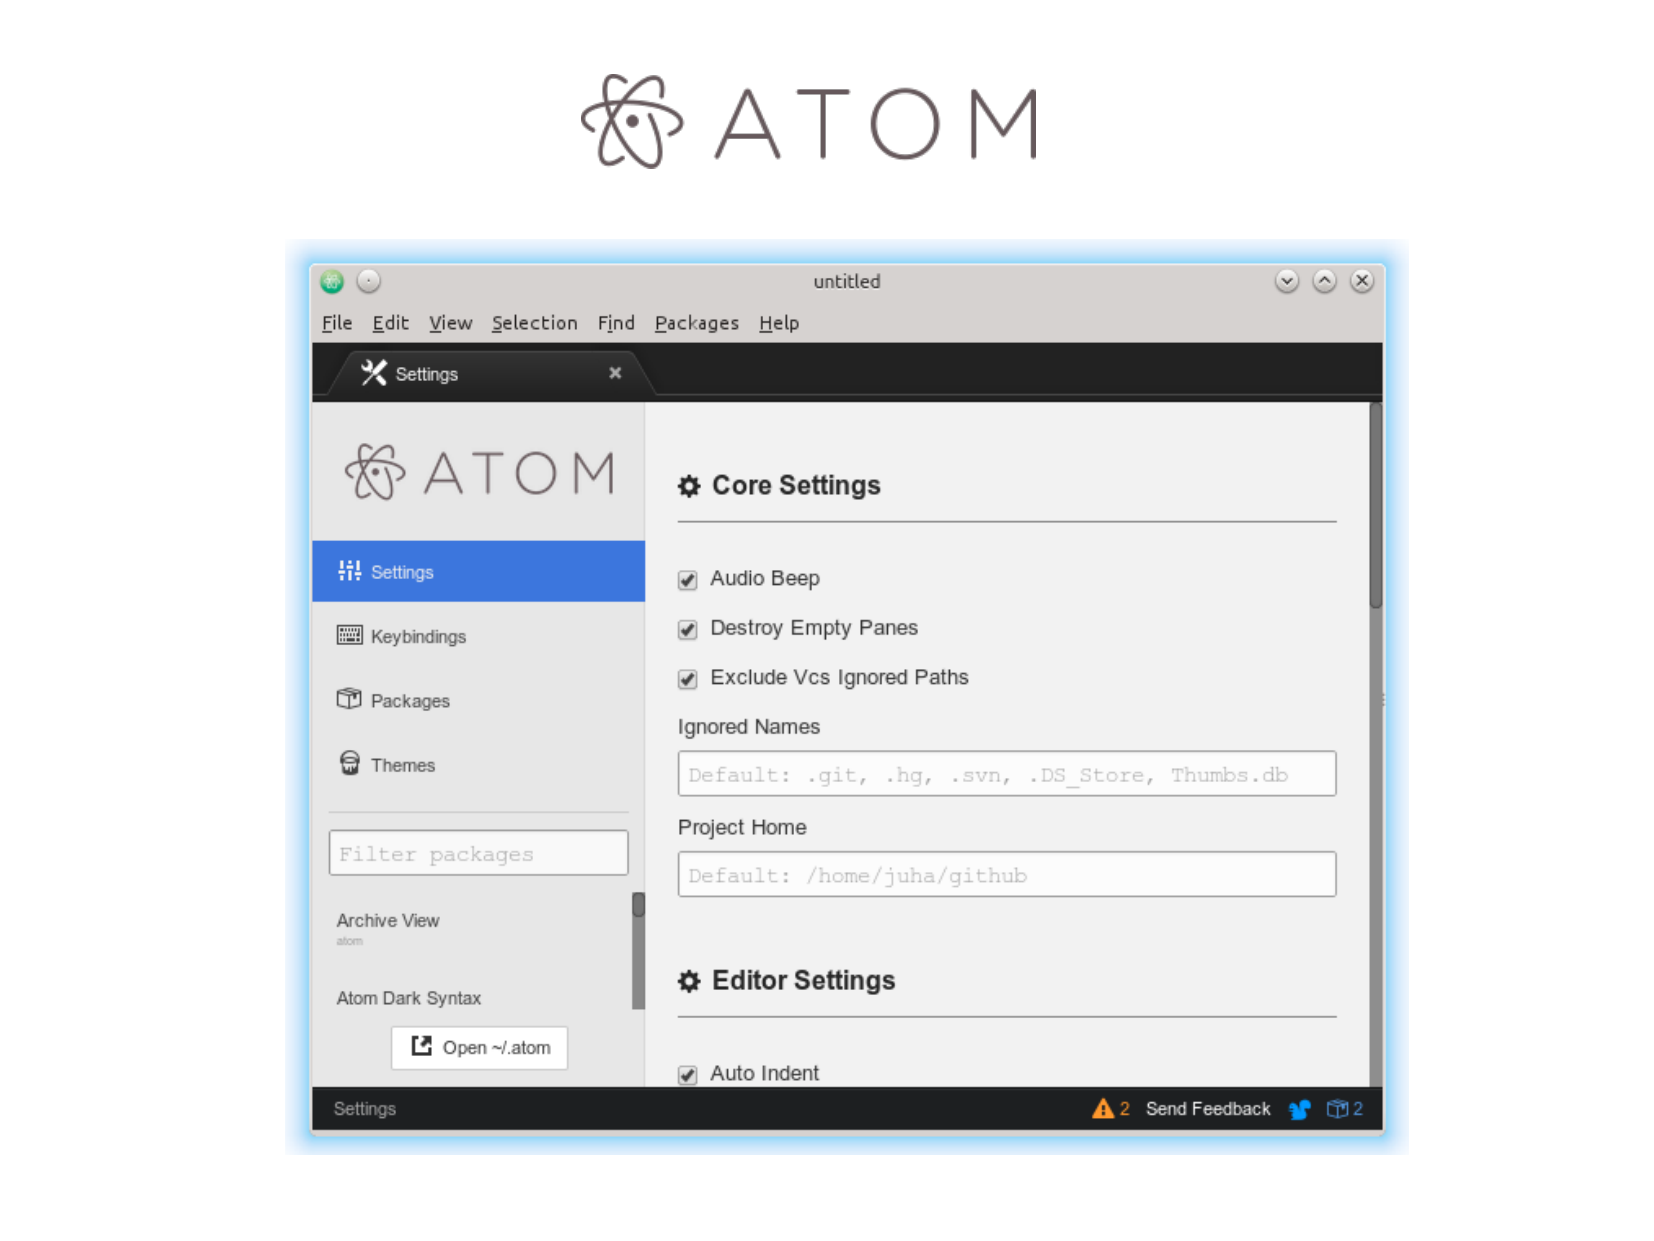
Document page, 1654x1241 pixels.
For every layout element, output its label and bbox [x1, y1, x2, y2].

picture [285, 239, 1409, 1155]
picture [581, 74, 1036, 169]
